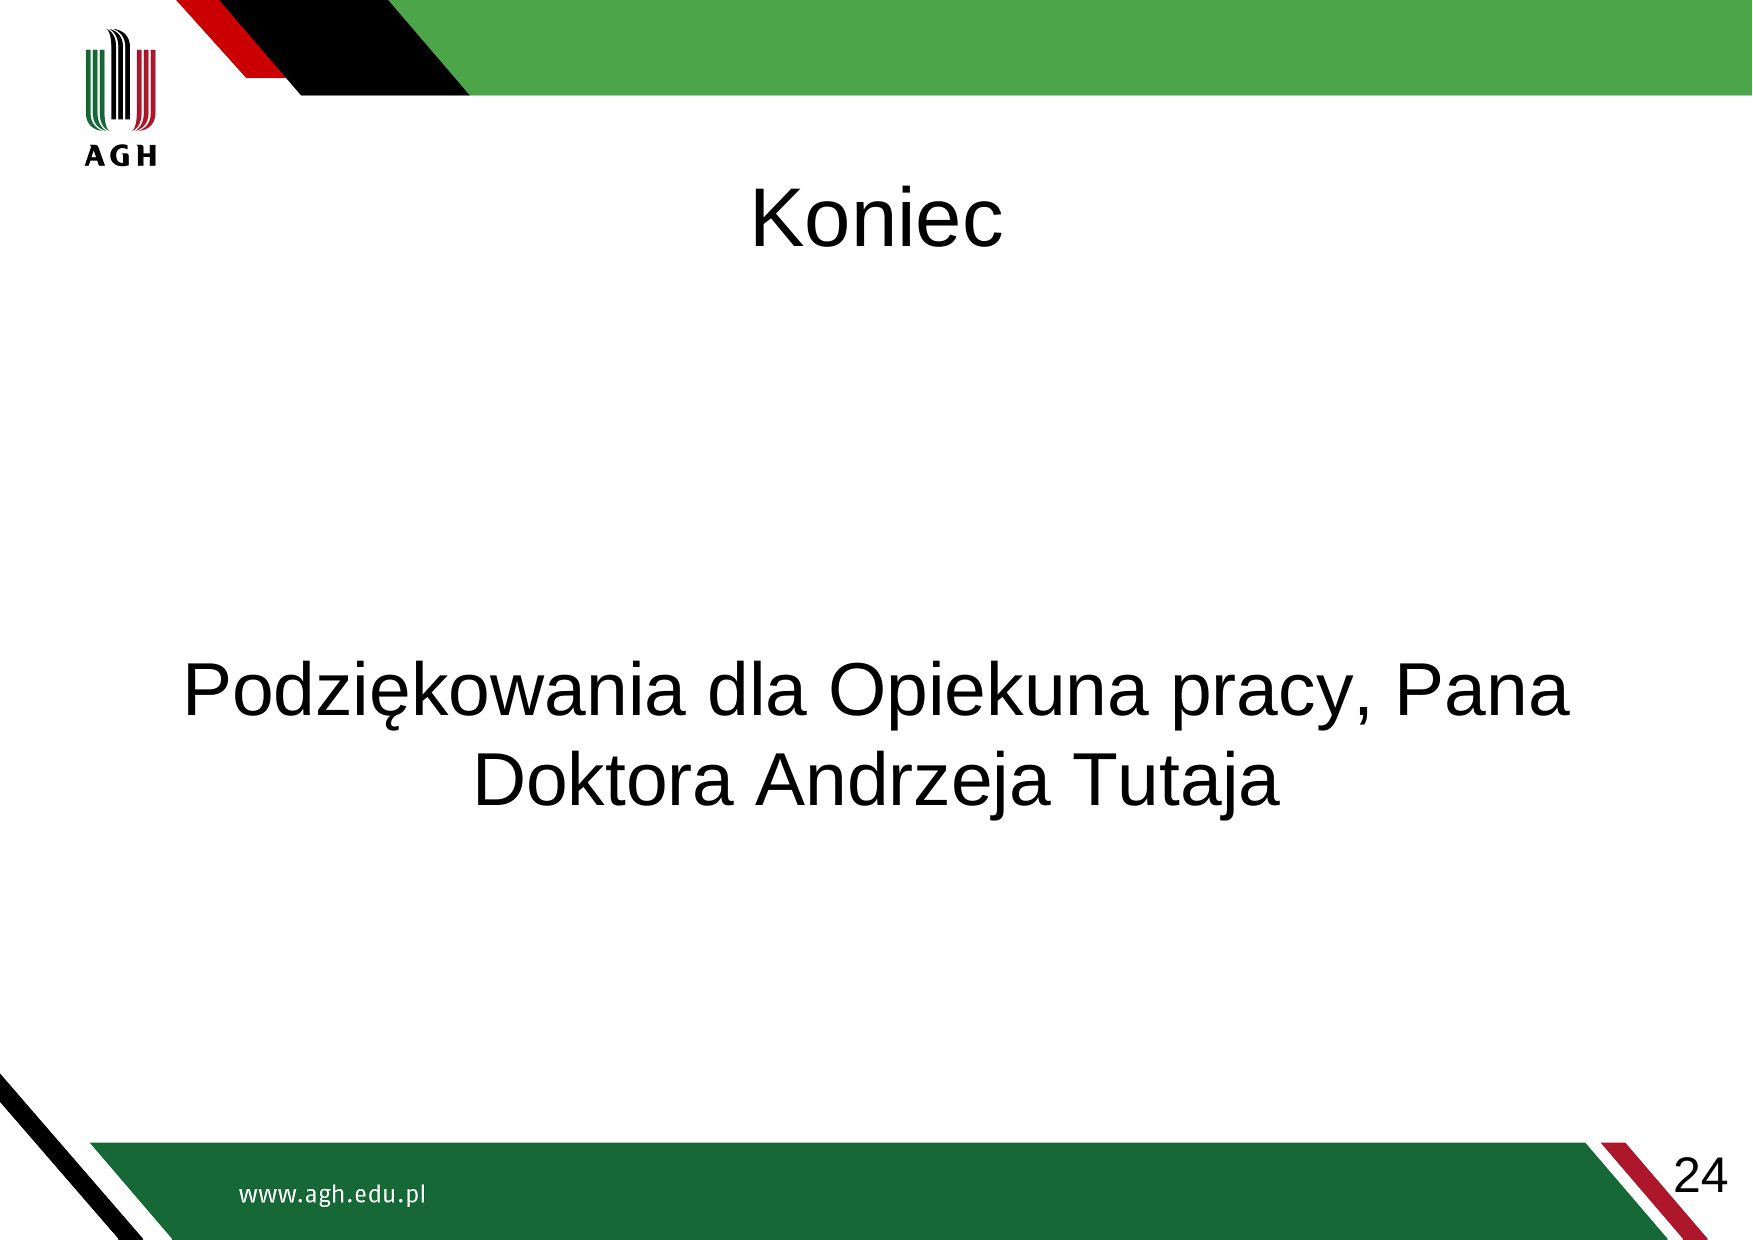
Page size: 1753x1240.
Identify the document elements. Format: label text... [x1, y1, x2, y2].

subtitle Podziękowania dla Opiekuna pracy, Pana Doktora Andrzeja Tutaja [131, 358, 1622, 1103]
title Koniec [131, 110, 1622, 317]
picture [0, 0, 1753, 1240]
